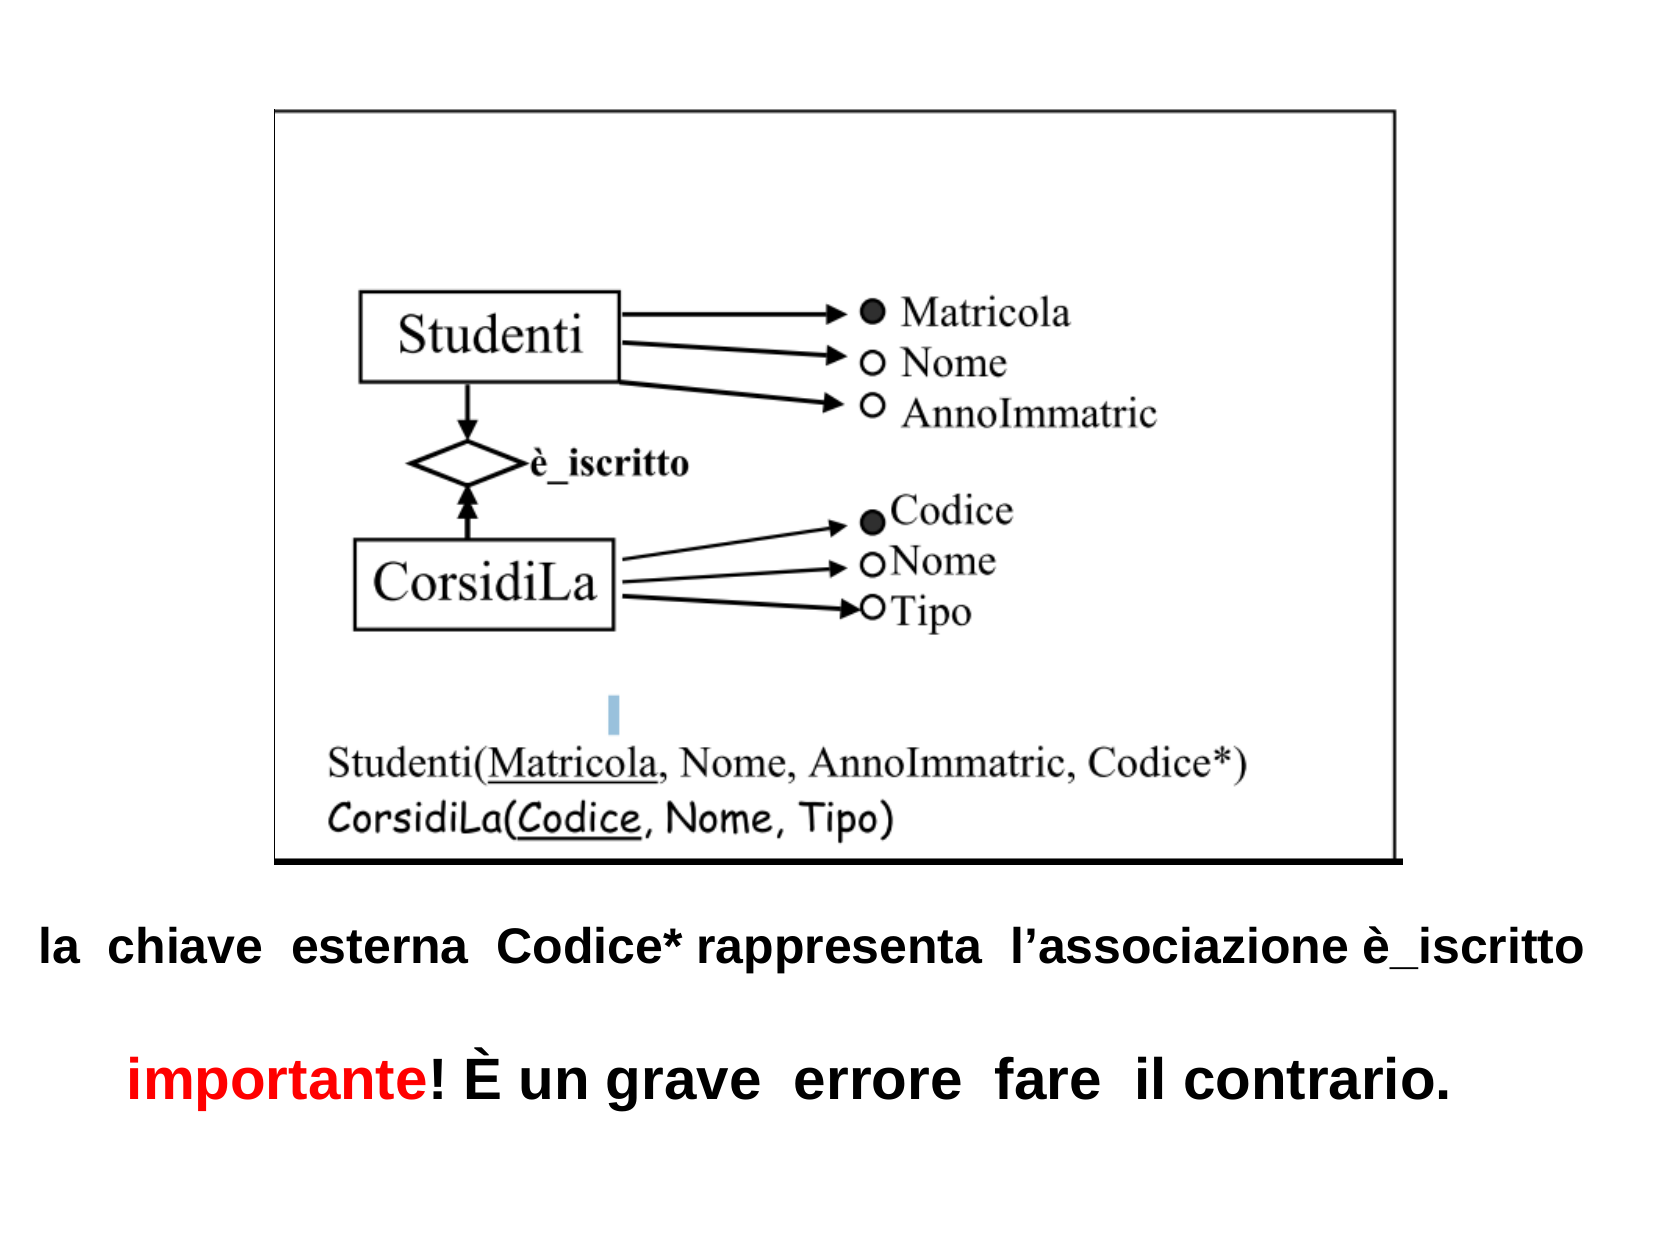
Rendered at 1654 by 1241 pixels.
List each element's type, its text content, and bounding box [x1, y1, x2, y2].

picture [275, 109, 1403, 865]
text_box la chiave esterna Codice* rappresenta l’associazione è_iscritto [23, 910, 1607, 1010]
text_box importante! È un grave errore fare il contrario. [112, 1039, 1554, 1139]
